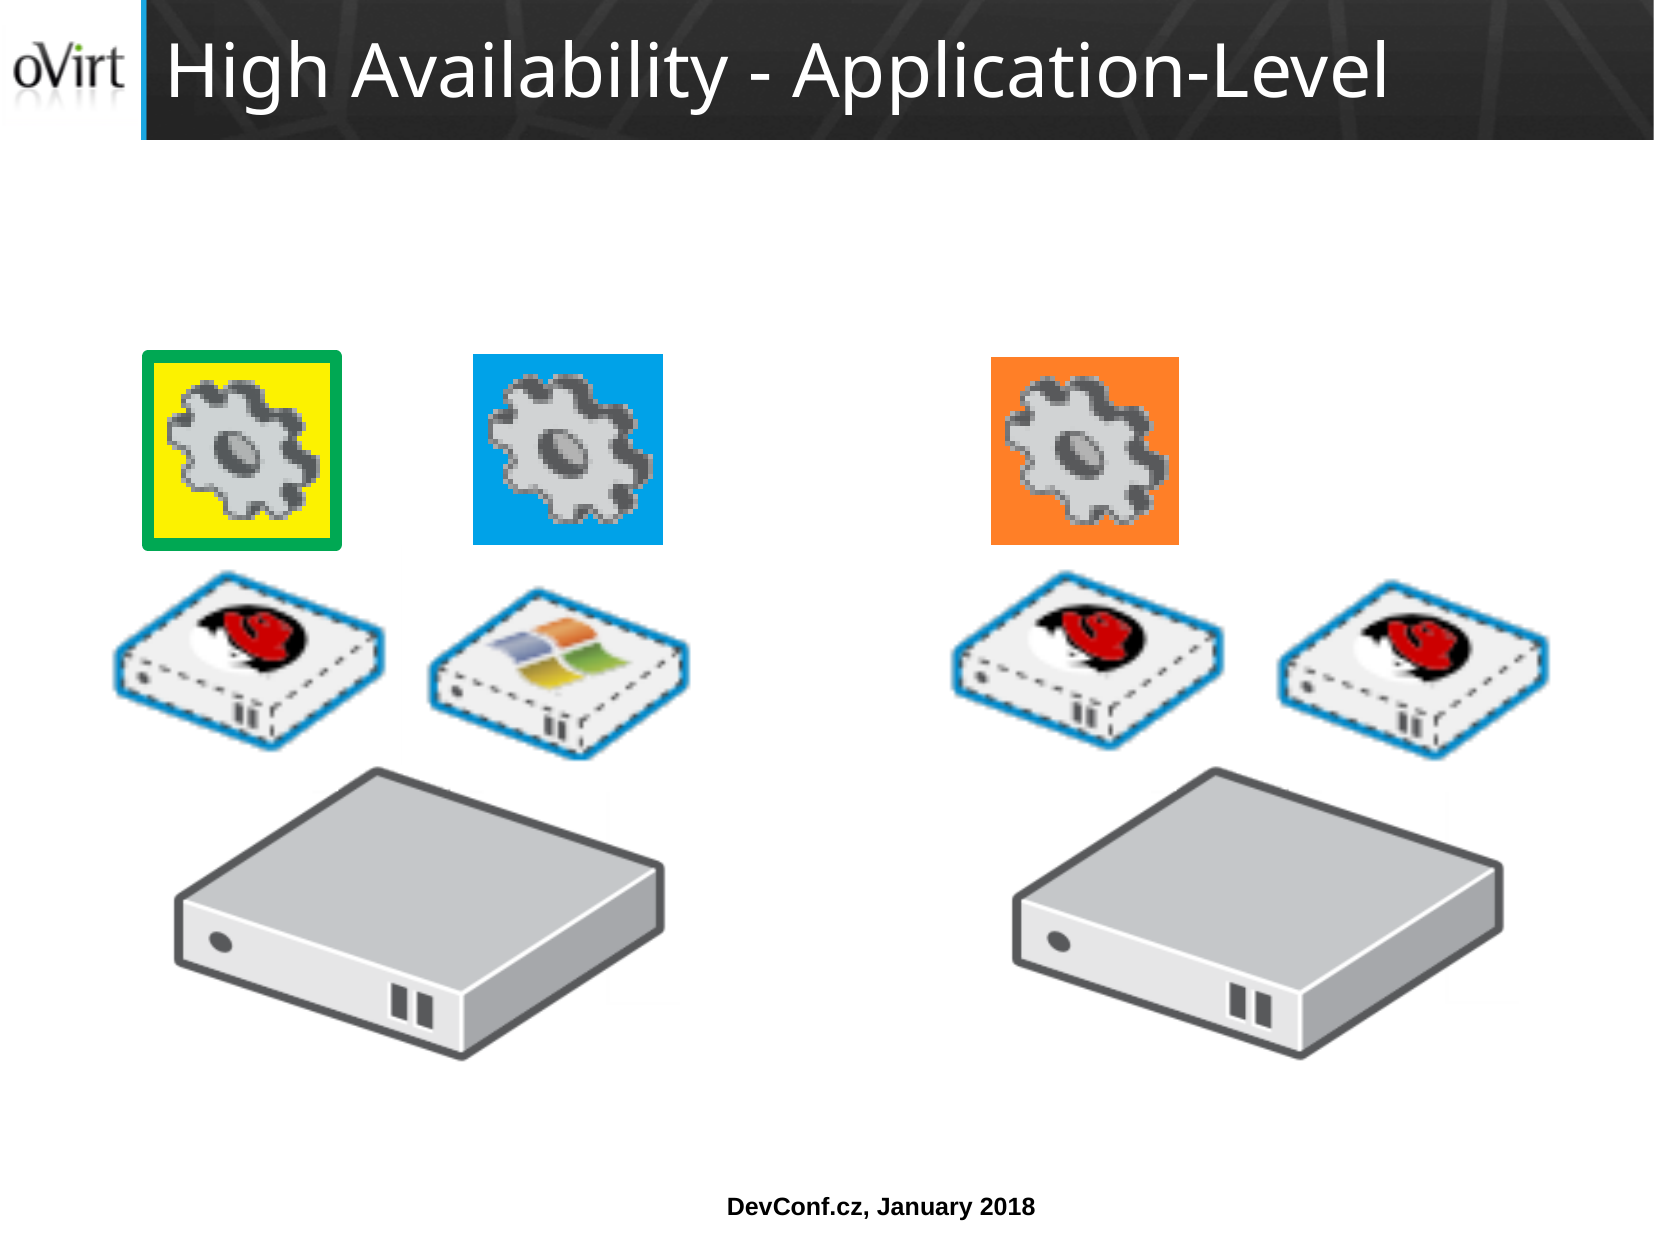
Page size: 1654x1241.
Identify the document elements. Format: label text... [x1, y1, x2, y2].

picture [99, 545, 725, 1081]
picture [937, 553, 1564, 1081]
picture [154, 362, 330, 539]
title High Availability - Application-Level [164, 11, 1653, 126]
picture [991, 357, 1179, 545]
picture [489, 375, 652, 523]
picture [0, 0, 1654, 140]
